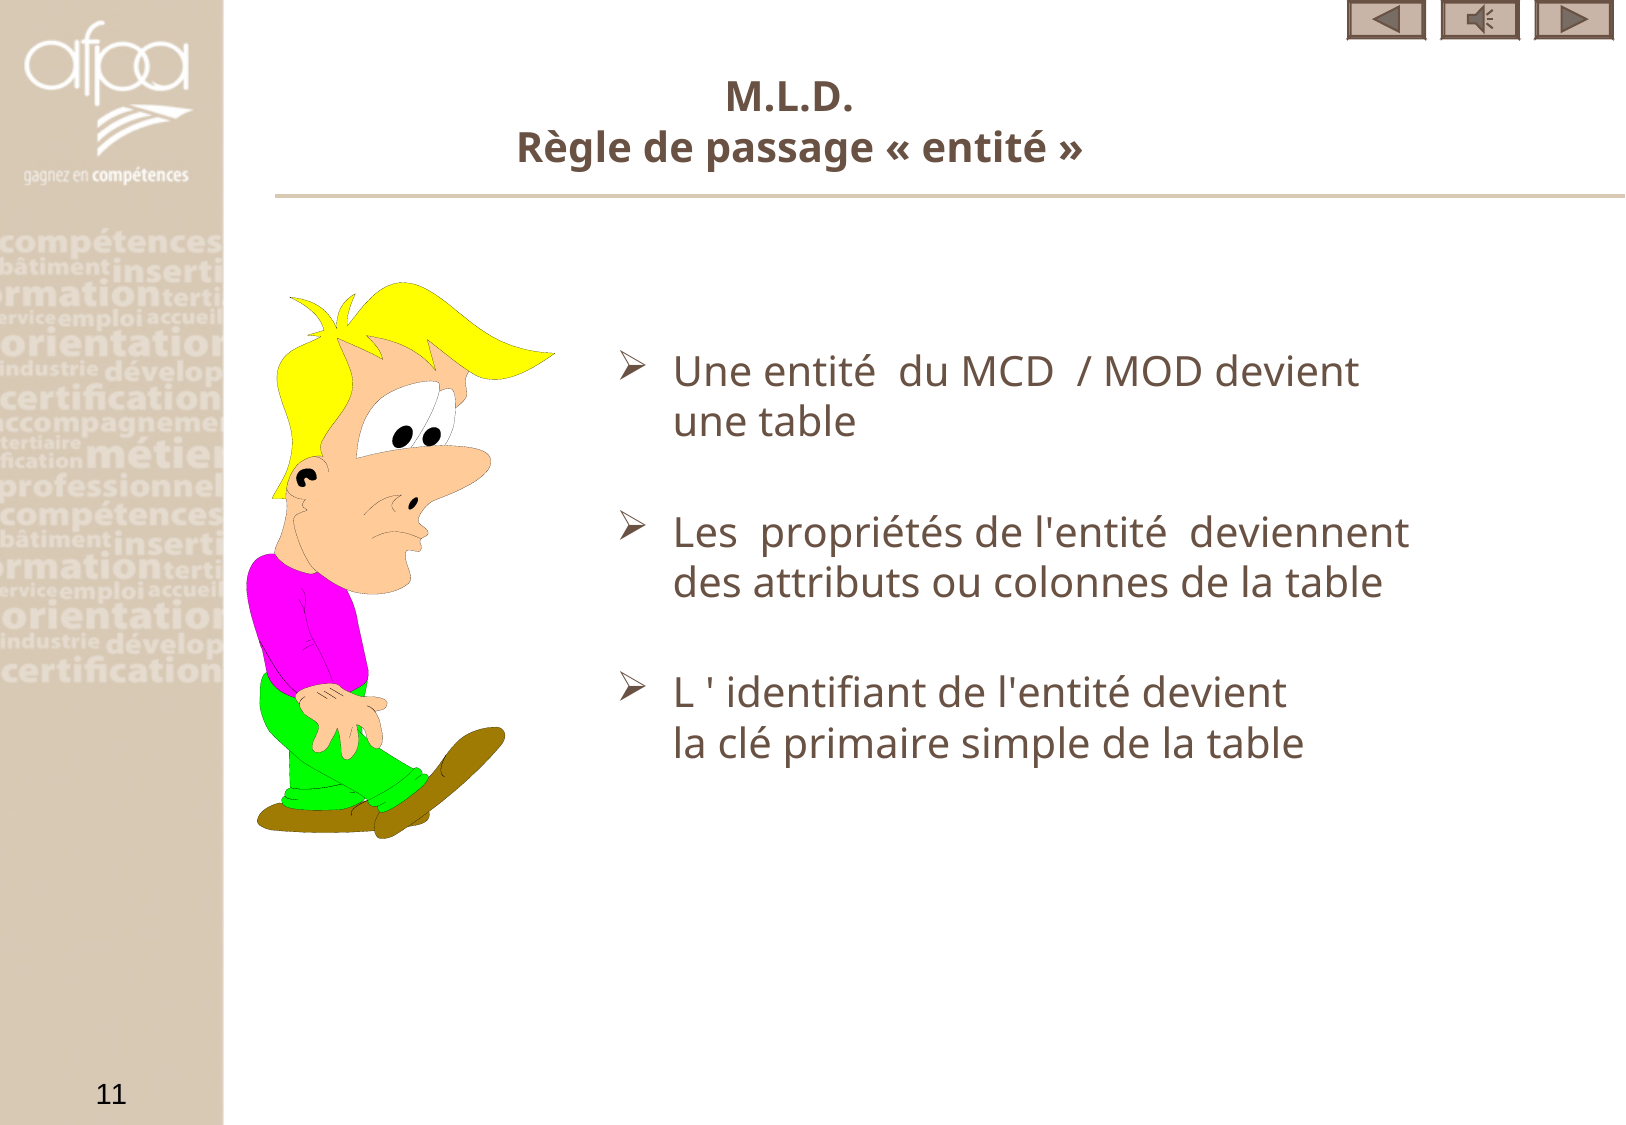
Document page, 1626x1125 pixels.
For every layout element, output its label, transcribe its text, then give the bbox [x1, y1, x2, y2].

text_box [1536, 0, 1613, 39]
title M.L.D. Règle de passage « entité » [224, 24, 1375, 216]
list Une entité du MCD / MOD devient une table Les propriétés de l'entité deviennent des attributs ou colonnes de la table L ' identifiant de l'entité devient la clé primaire simple de la table [616, 337, 1570, 1016]
text_box [1349, 0, 1426, 39]
picture [0, 0, 1626, 1125]
text_box [1443, 0, 1519, 39]
